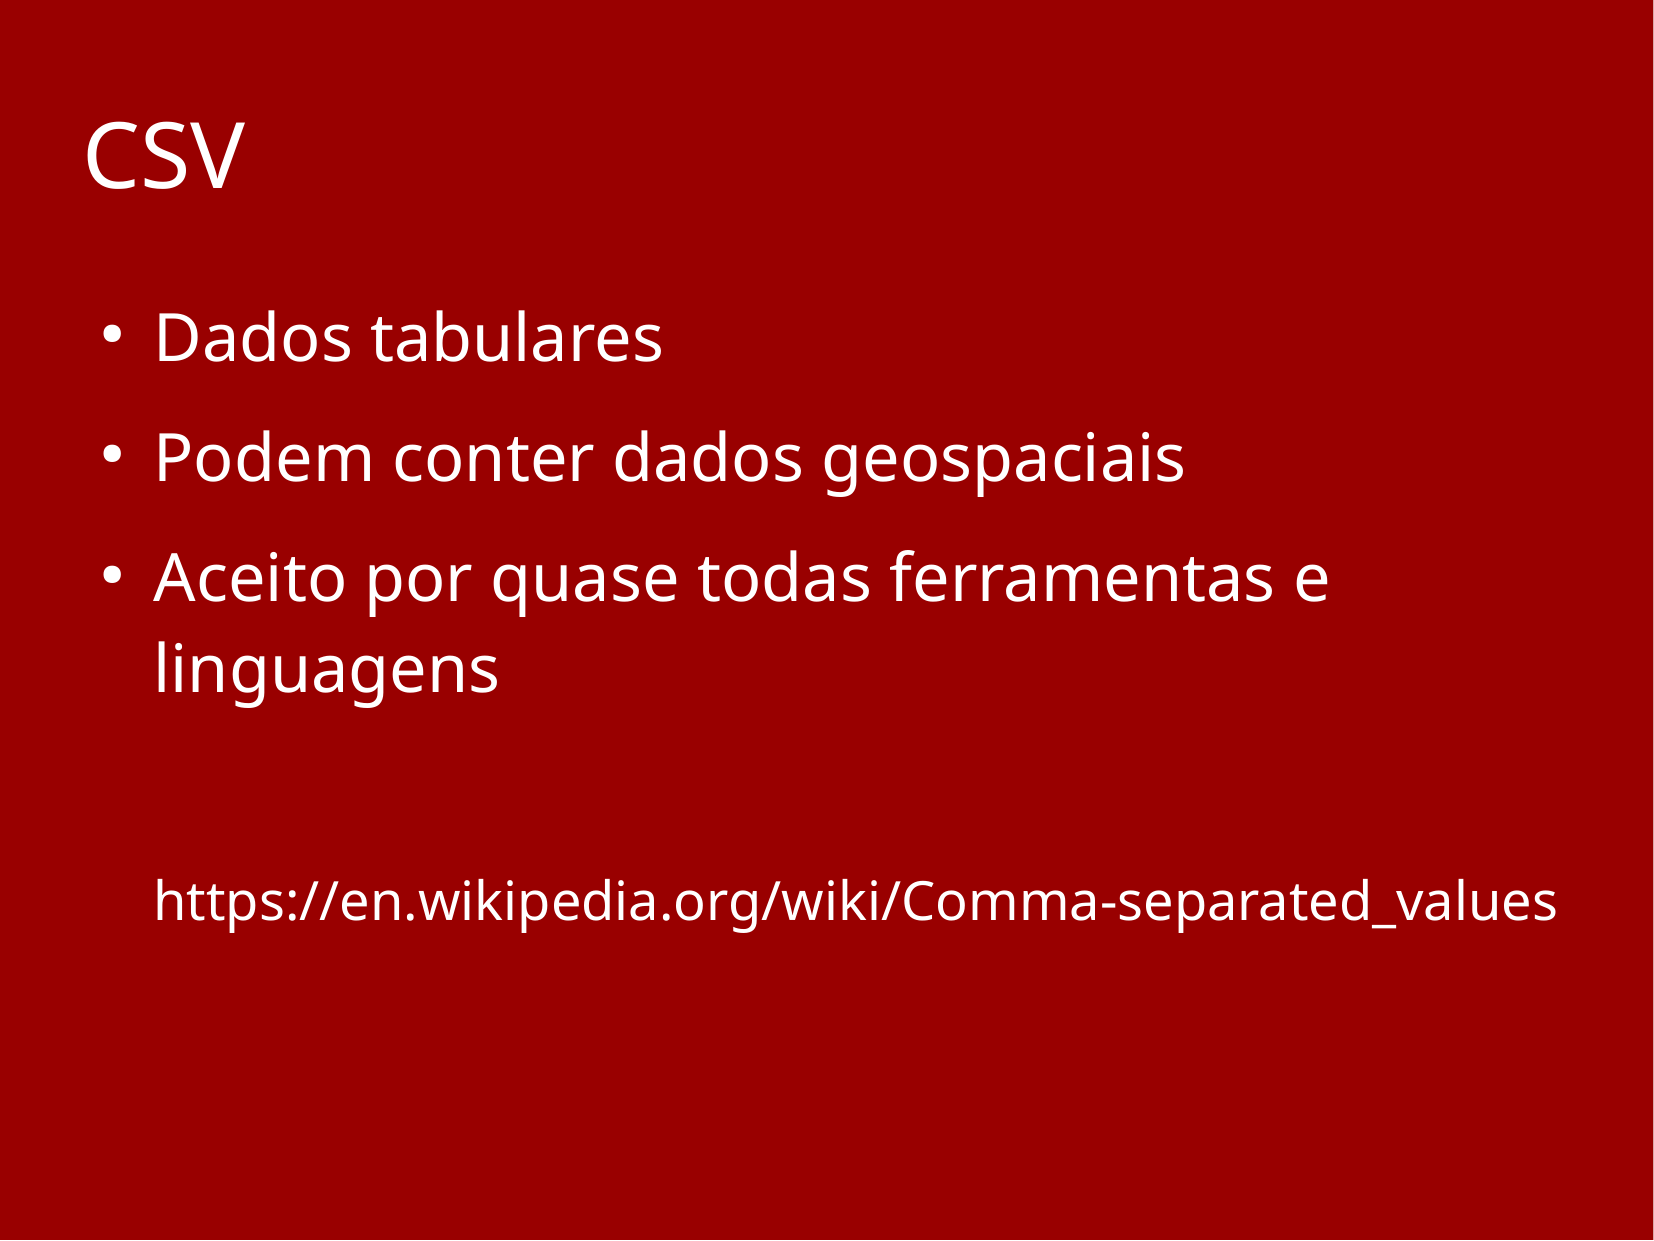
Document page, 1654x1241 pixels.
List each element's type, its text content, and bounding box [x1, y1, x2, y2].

title CSV [82, 49, 1571, 257]
list Dados tabulares Podem conter dados geospaciais Aceito por quase todas ferramentas e linguagens https://en.wikipedia.org/wiki/Comma-separated_values [82, 290, 1571, 1010]
